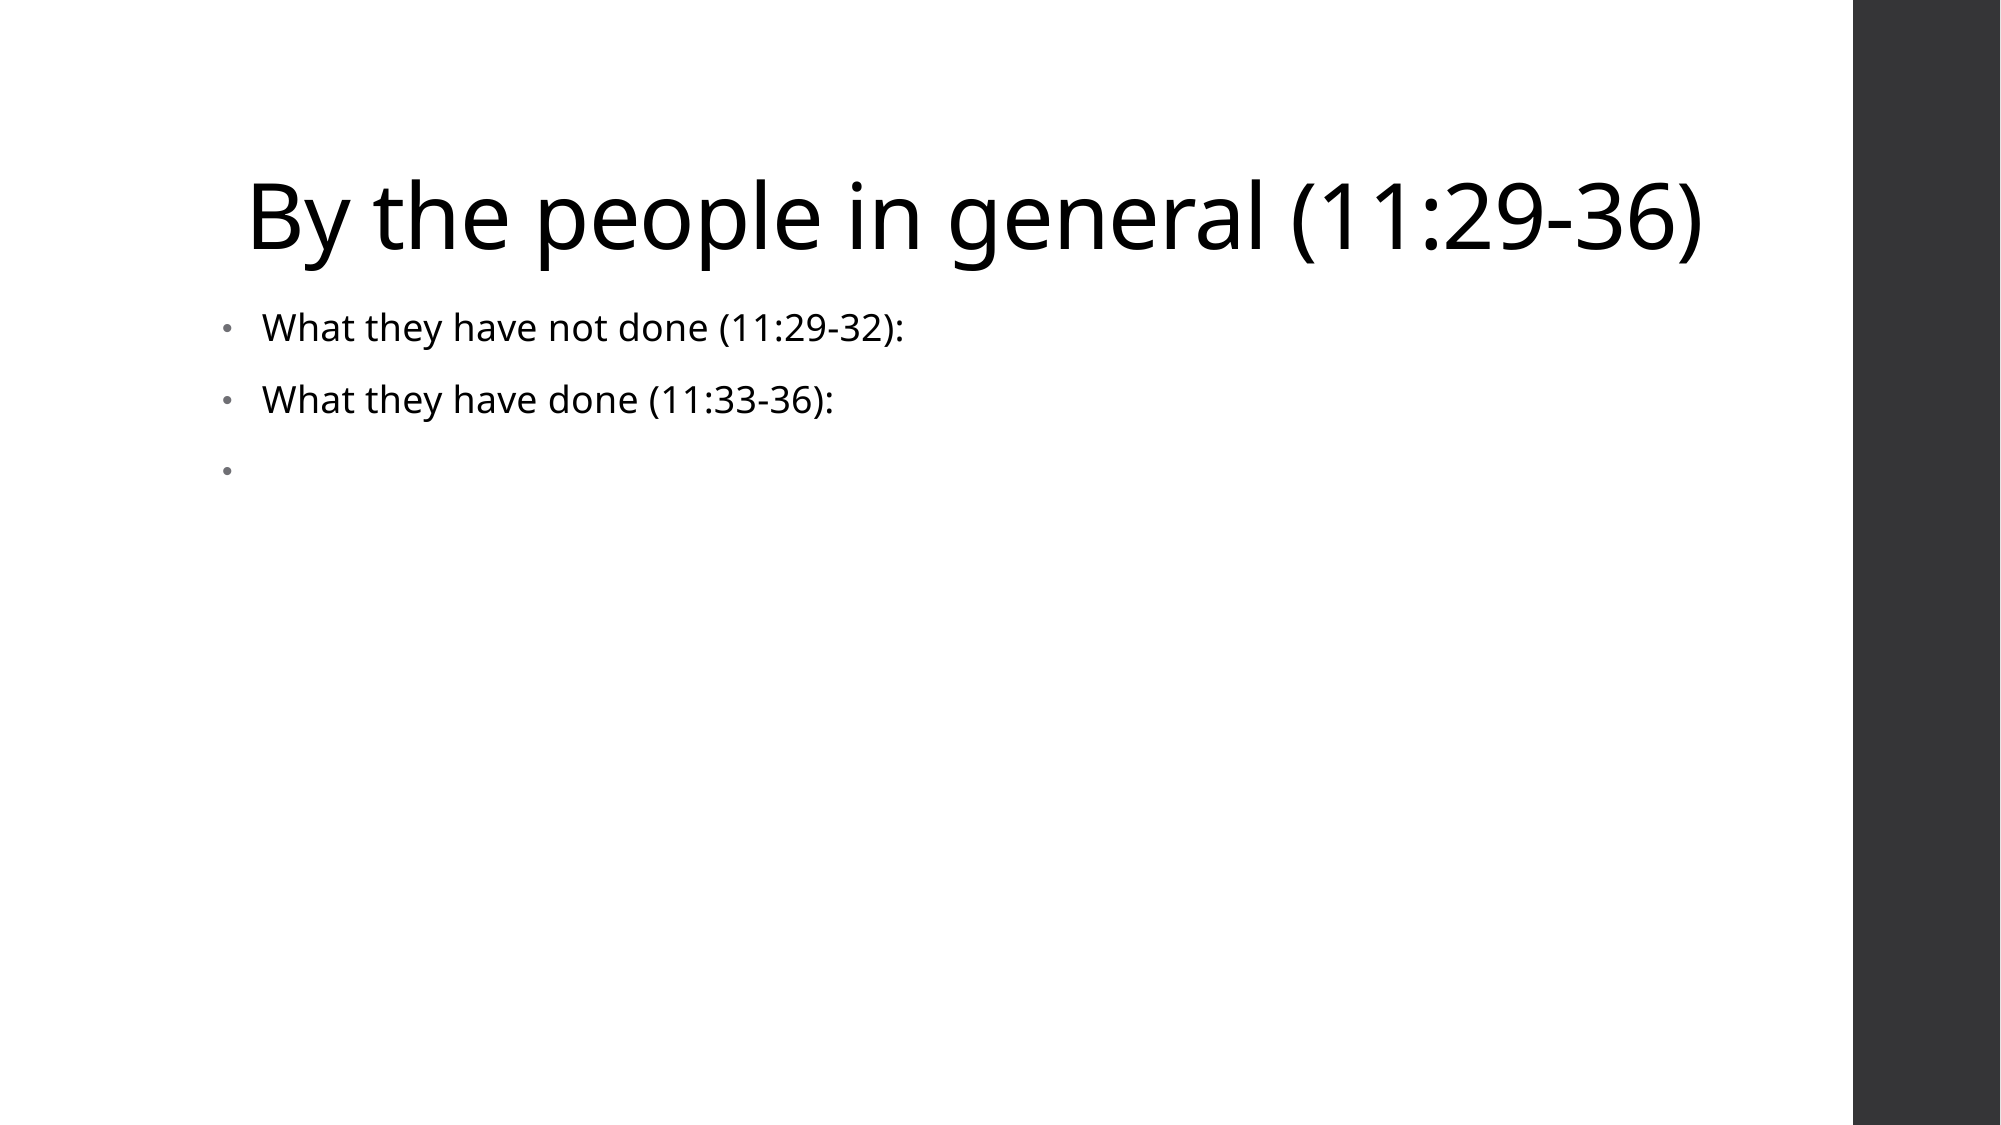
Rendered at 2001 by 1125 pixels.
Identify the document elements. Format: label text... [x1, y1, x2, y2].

list What they have not done (11:29-32): What they have done (11:33-36): [206, 299, 1617, 1014]
title By the people in general (11:29-36) [206, 60, 1797, 278]
